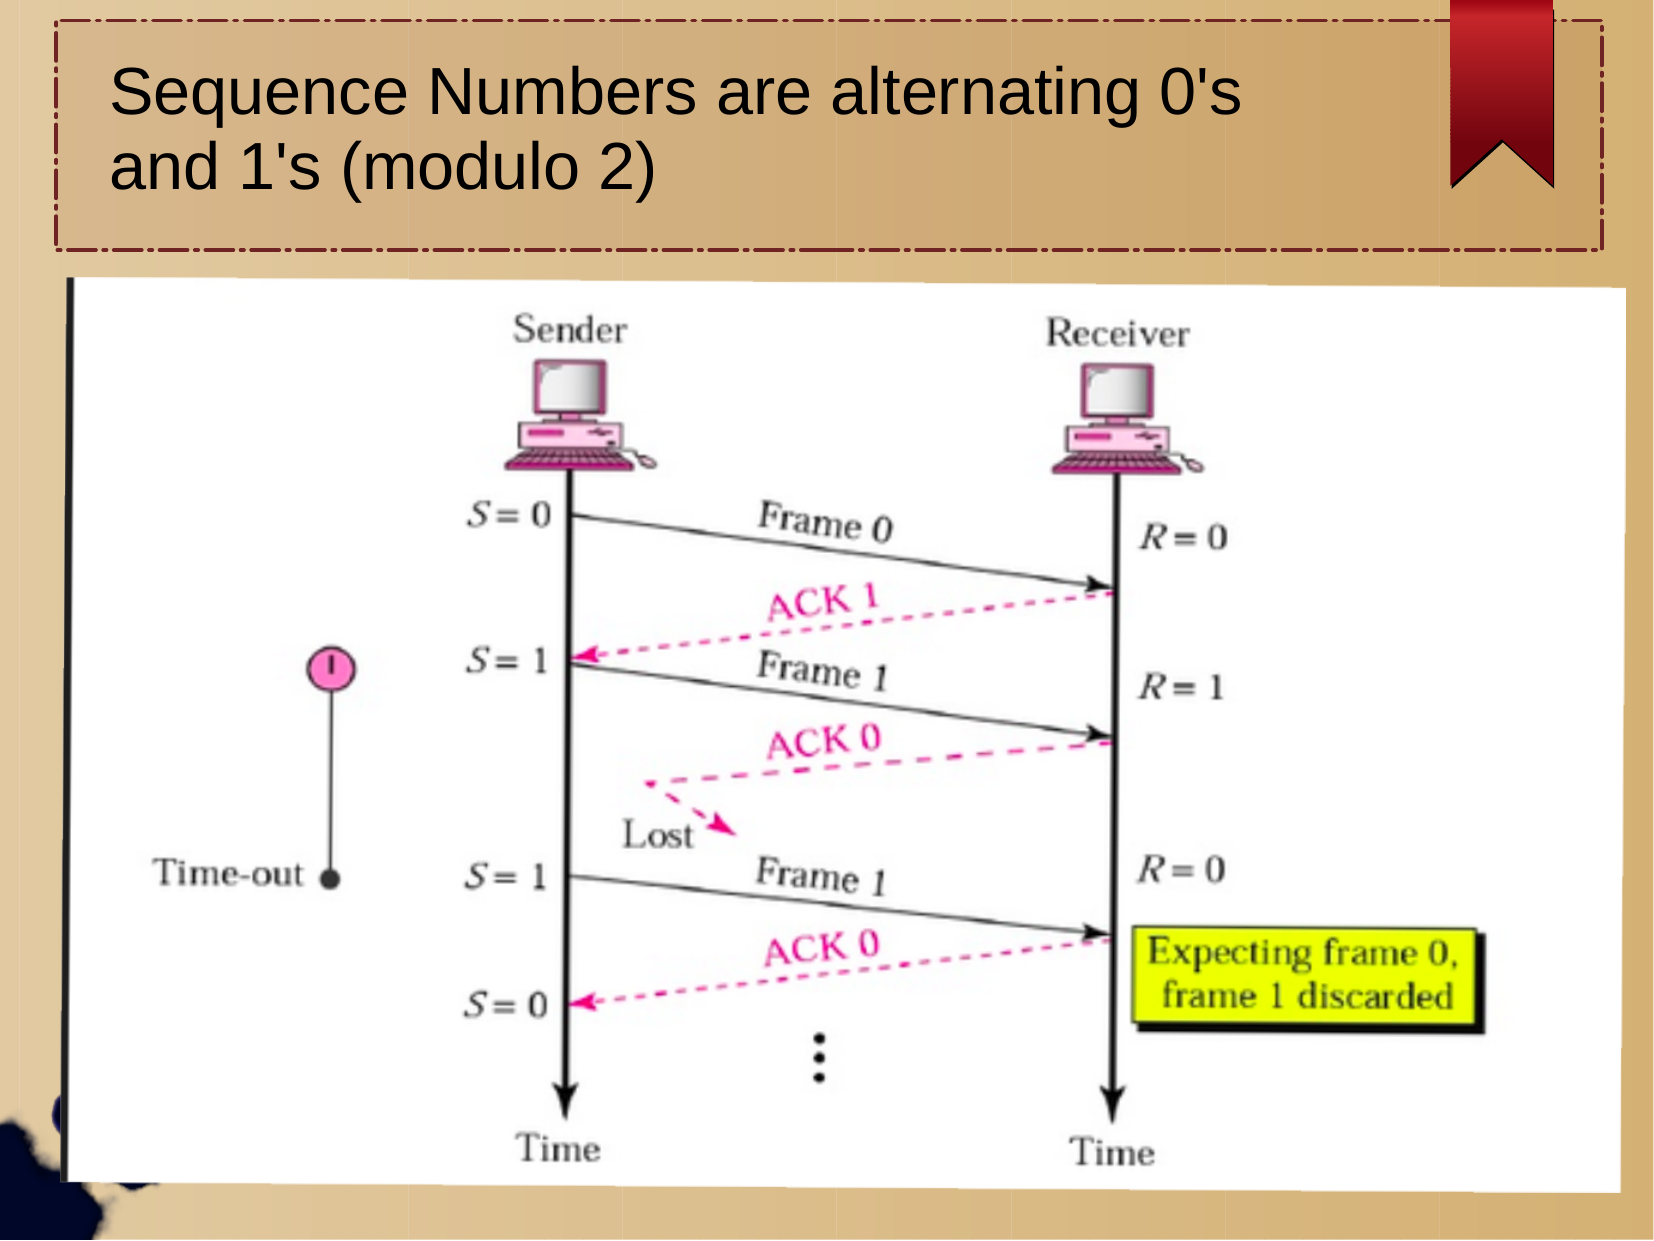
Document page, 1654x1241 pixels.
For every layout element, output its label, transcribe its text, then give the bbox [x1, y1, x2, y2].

text_box Sequence Numbers are alternating 0's and 1's (modulo 2) [94, 47, 1524, 212]
picture [59, 276, 1626, 1193]
